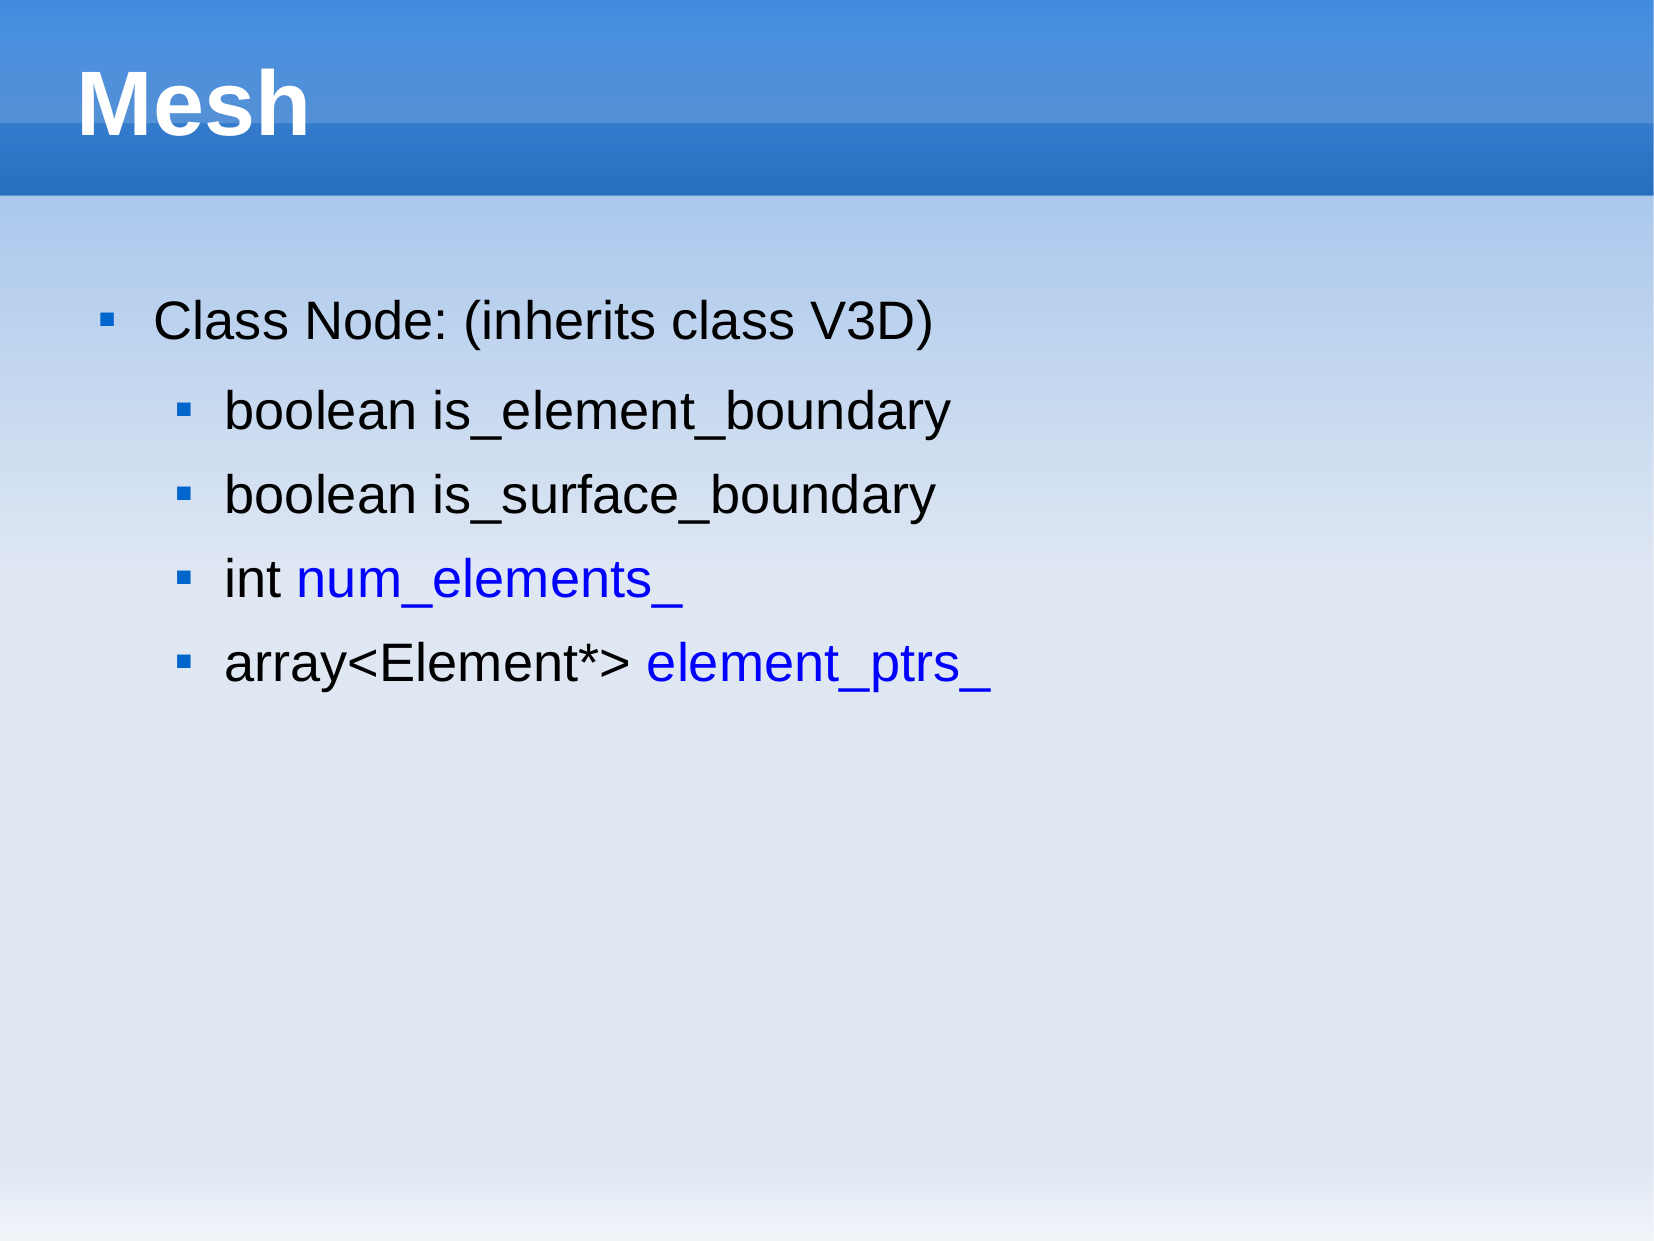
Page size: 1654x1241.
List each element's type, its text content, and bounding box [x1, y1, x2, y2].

picture [0, 0, 1654, 1241]
list Class Node: (inherits class V3D) boolean is_element_boundary boolean is_surface_boundary int num_elements_ array<Element*> element_ptrs_ [82, 290, 1571, 1109]
title Mesh [76, 0, 1565, 208]
